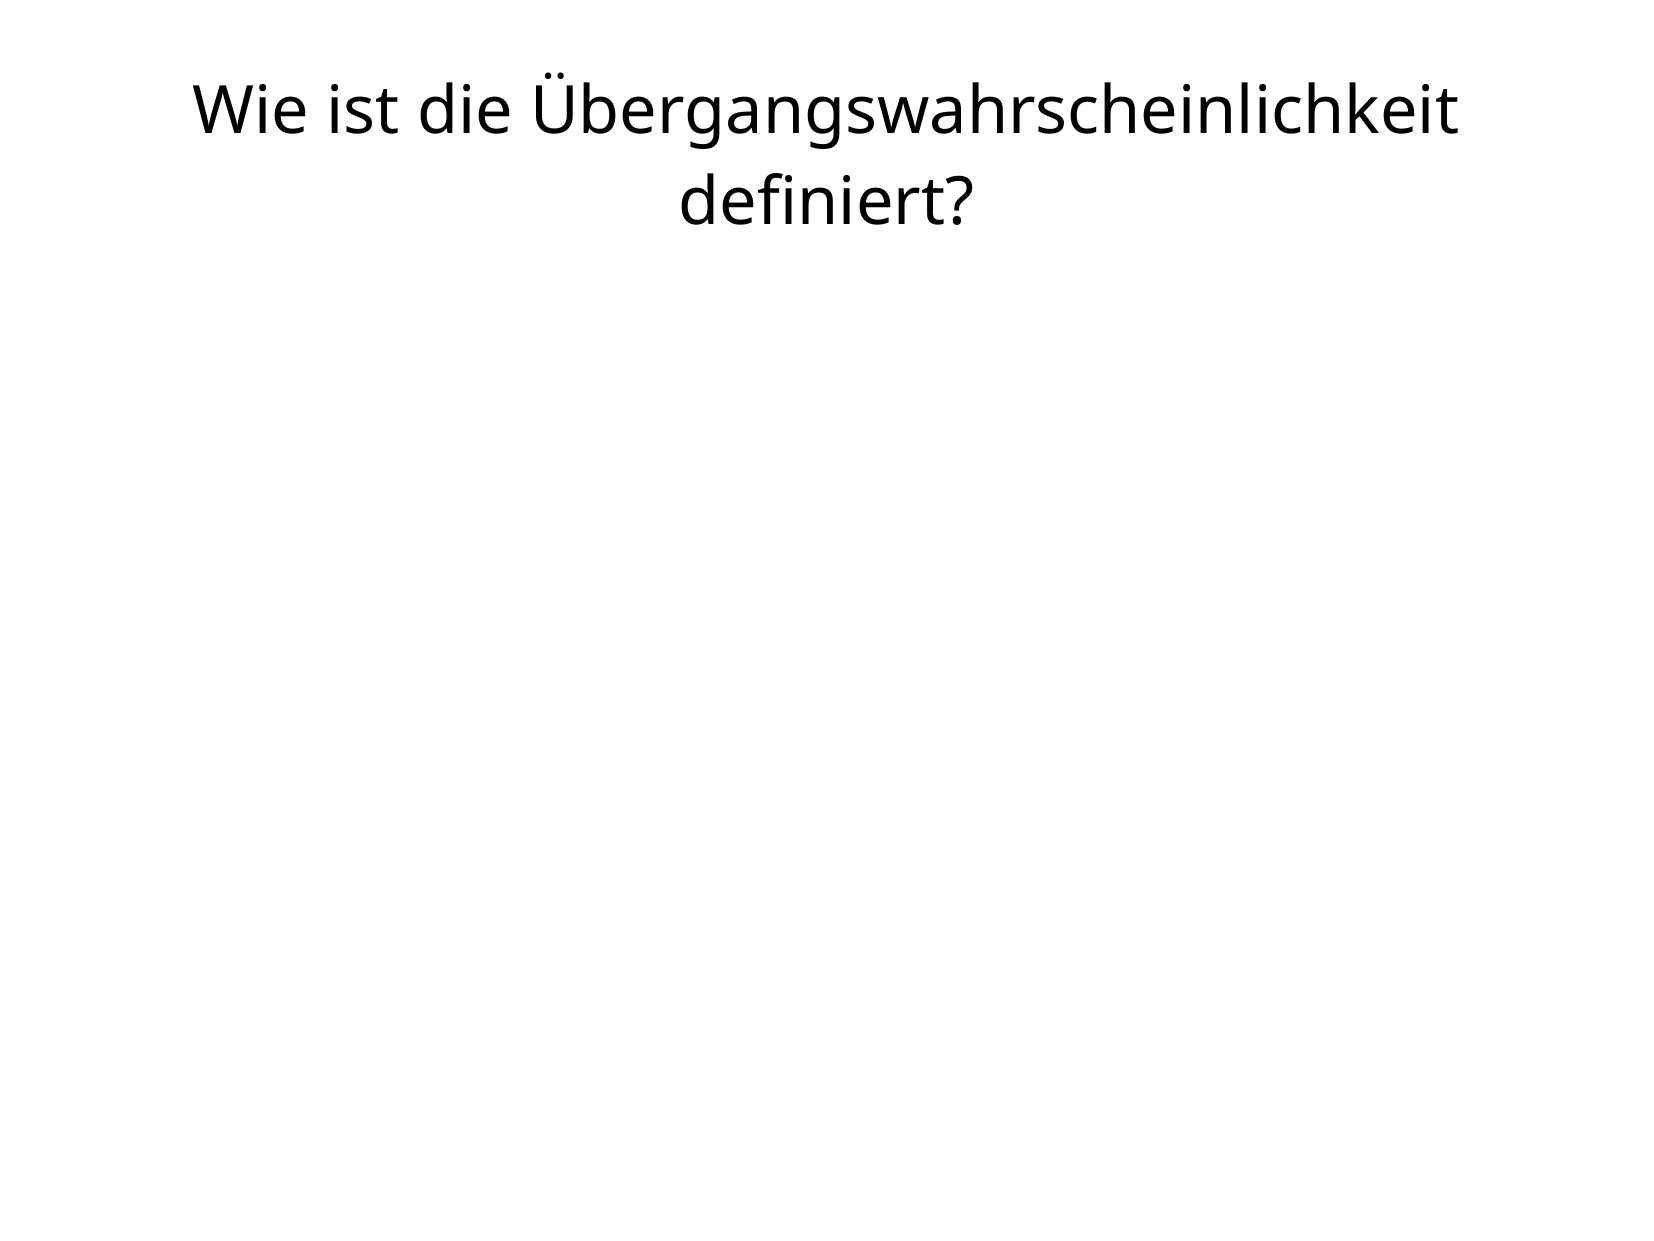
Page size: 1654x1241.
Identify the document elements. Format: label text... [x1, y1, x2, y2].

title Wie ist die Übergangswahrscheinlichkeit definiert? [82, 49, 1571, 257]
